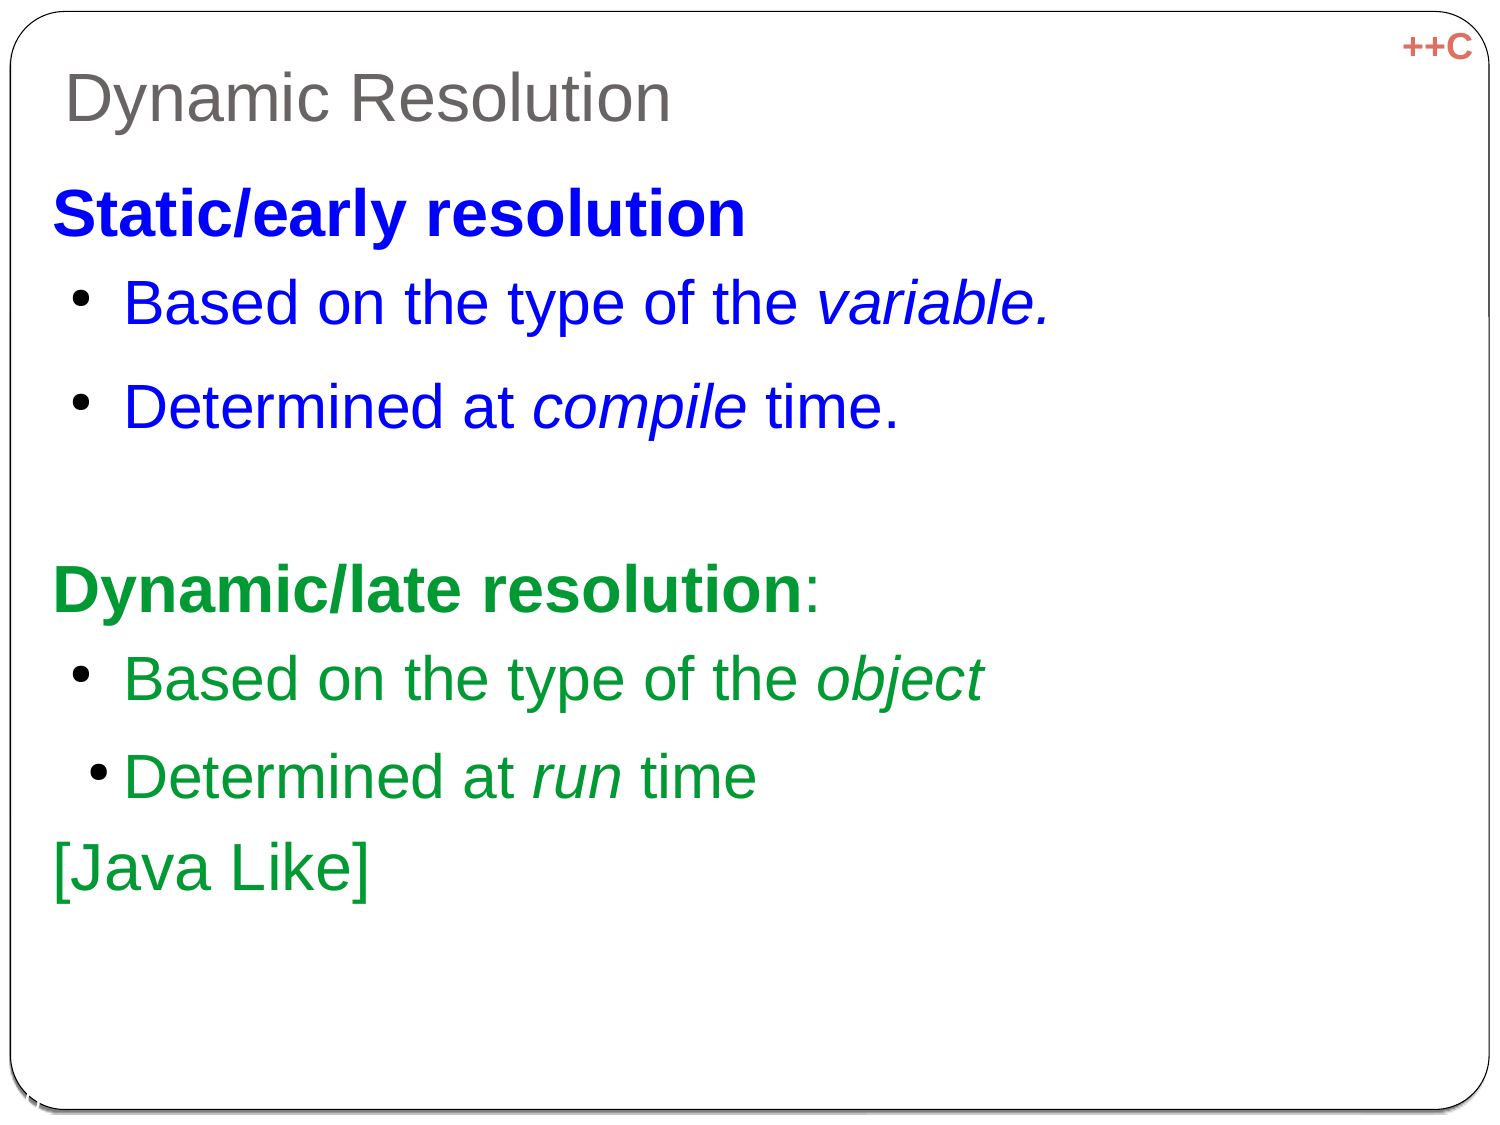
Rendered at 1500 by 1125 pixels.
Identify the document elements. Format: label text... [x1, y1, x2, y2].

list Static/early resolution Based on the type of the variable. Determined at compile time. Dynamic/late resolution: Based on the type of the object Determined at run time [Java Like] [37, 162, 1463, 1088]
title Dynamic Resolution [50, 45, 1450, 150]
slide_number <number> [0, 1074, 50, 1125]
